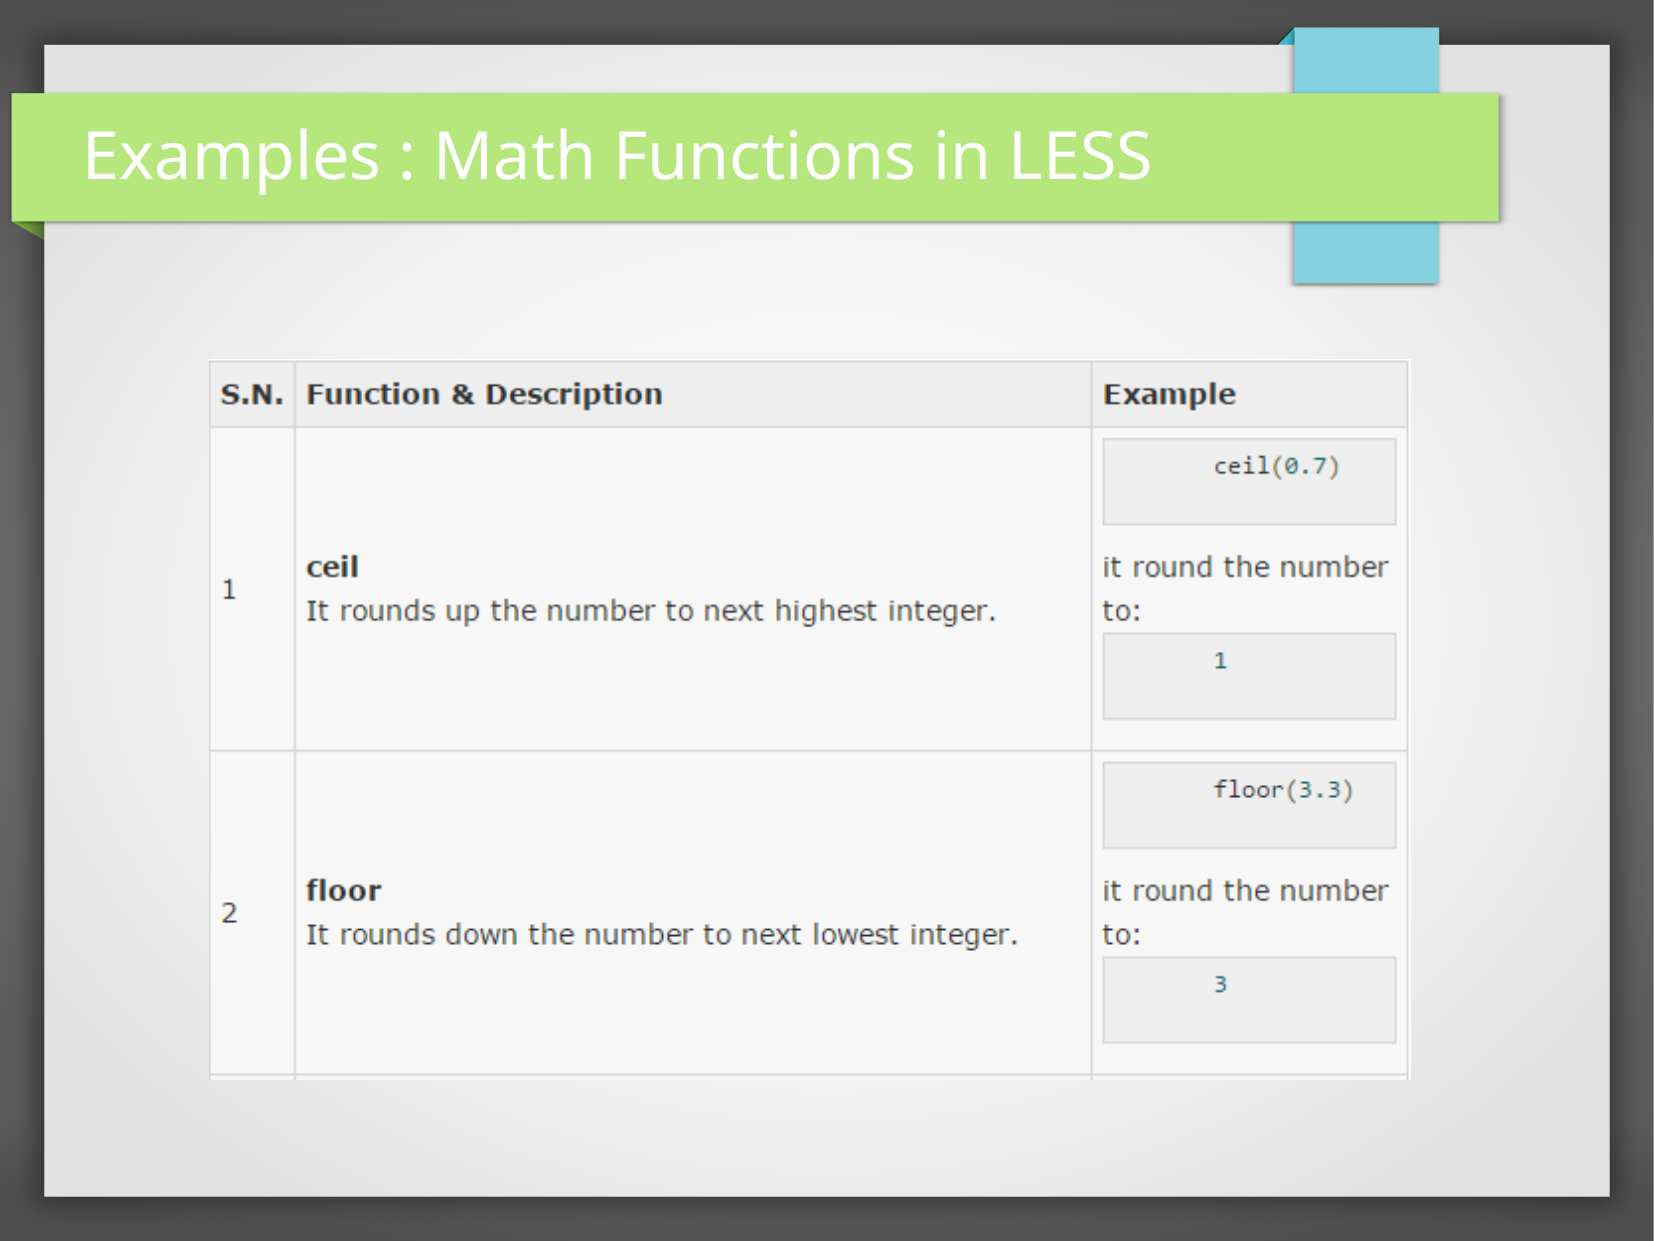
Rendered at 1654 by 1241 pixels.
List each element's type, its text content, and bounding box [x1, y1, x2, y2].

title Examples : Math Functions in LESS [82, 59, 1426, 248]
picture [0, 0, 1654, 1241]
